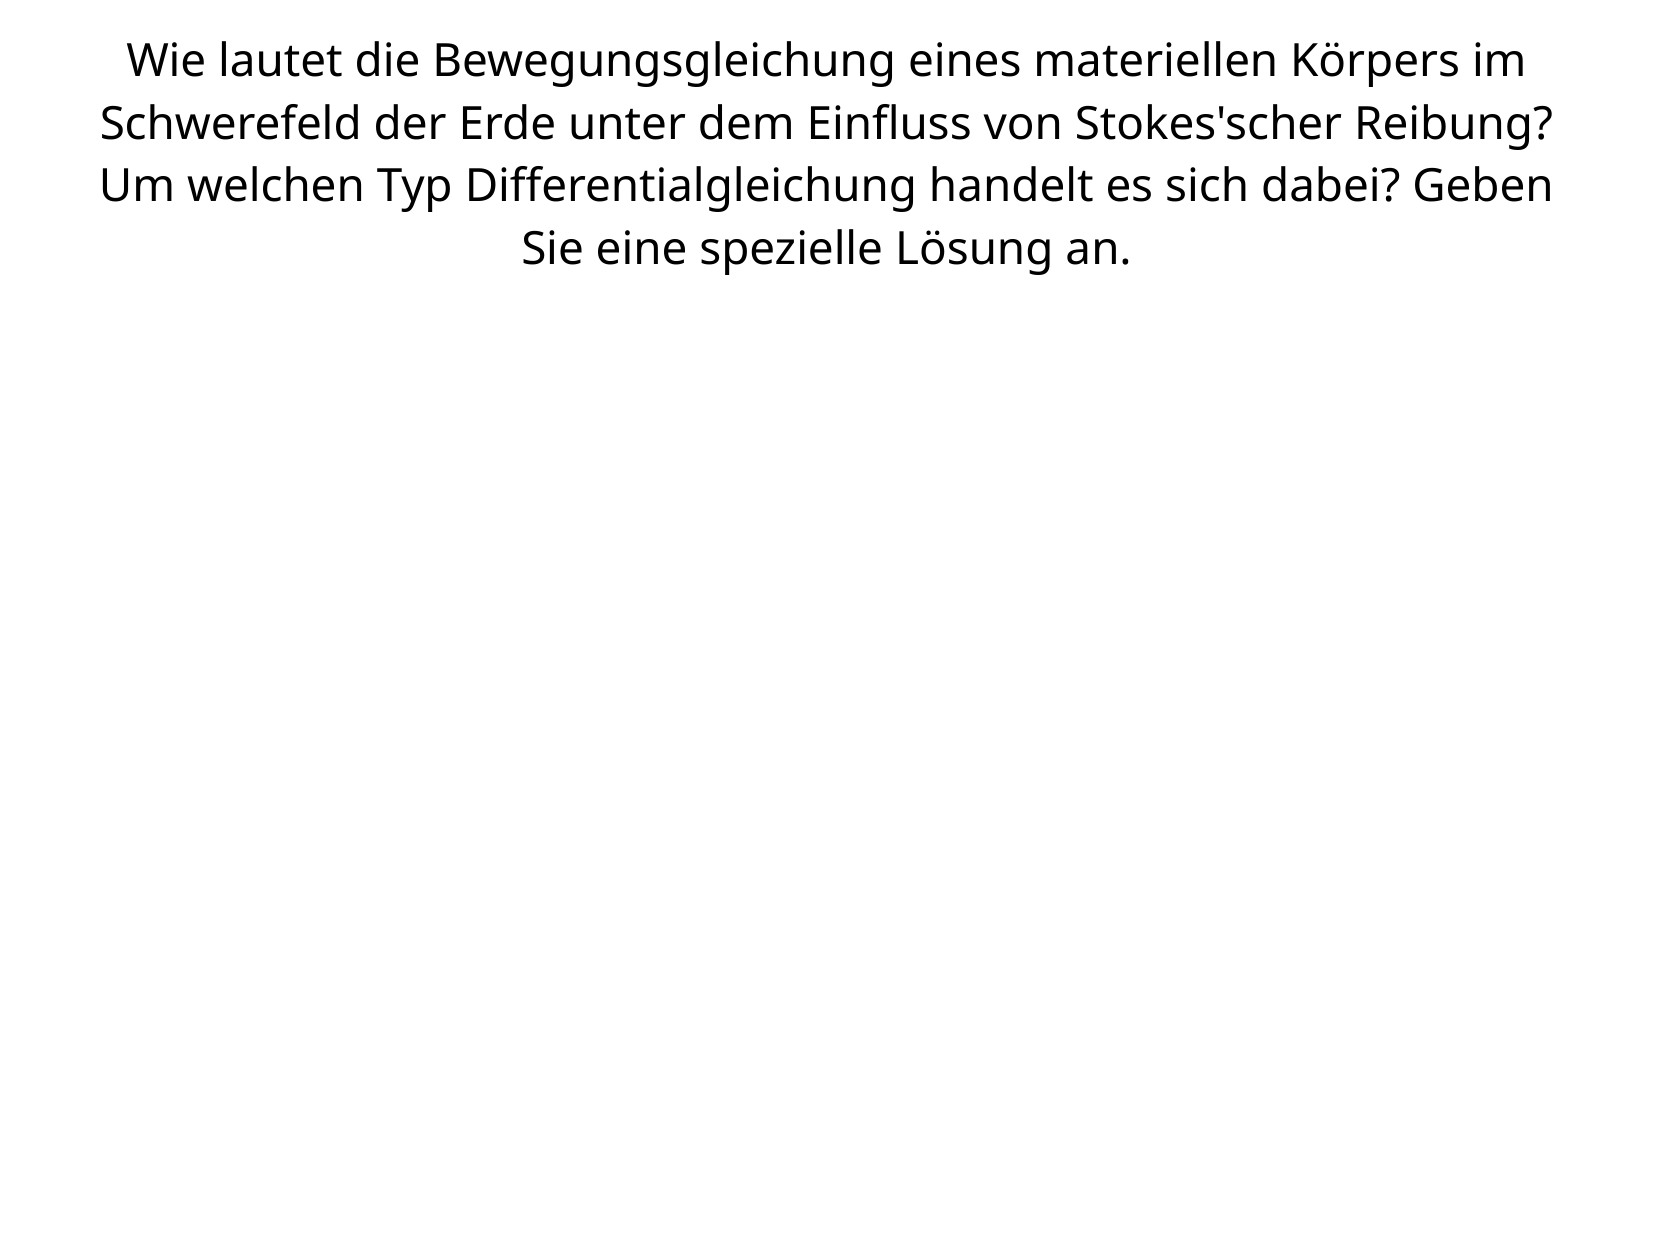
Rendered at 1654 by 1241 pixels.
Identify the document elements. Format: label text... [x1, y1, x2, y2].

title Wie lautet die Bewegungsgleichung eines materiellen Körpers im Schwerefeld der Erde unter dem Einfluss von Stokes'scher Reibung? Um welchen Typ Differentialgleichung handelt es sich dabei? Geben Sie eine spezielle Lösung an. [82, 7, 1571, 299]
